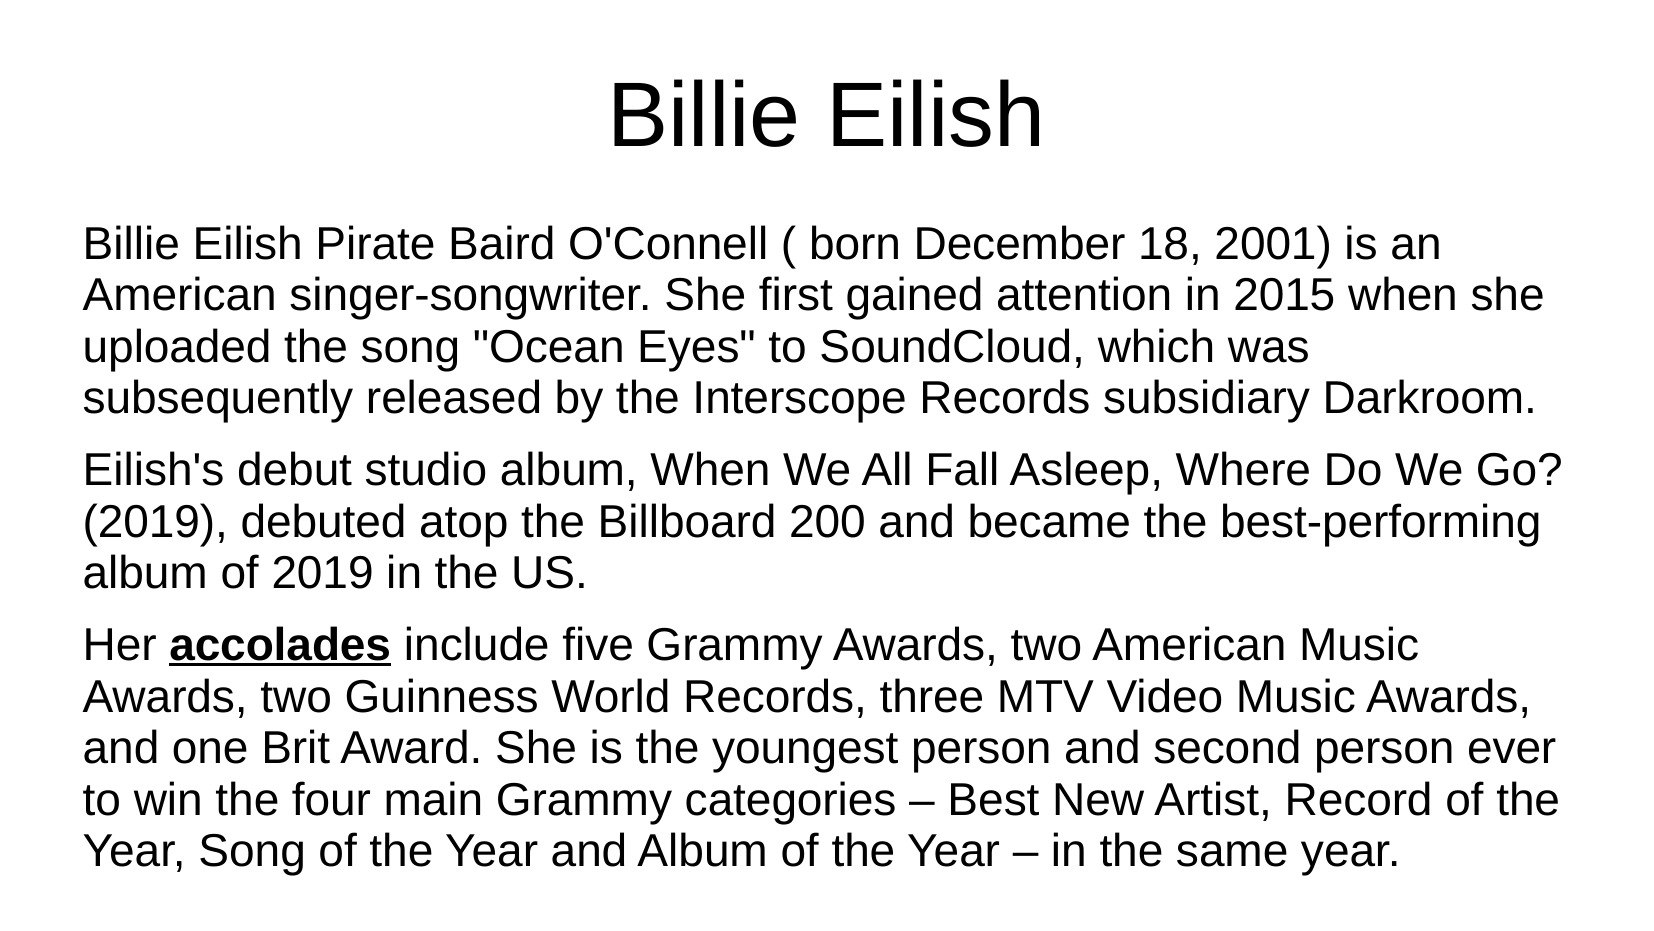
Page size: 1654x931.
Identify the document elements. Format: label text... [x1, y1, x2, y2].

title Billie Eilish [82, 37, 1571, 193]
list Billie Eilish Pirate Baird O'Connell ( born December 18, 2001) is an American singer-songwriter. She first gained attention in 2015 when she uploaded the song "Ocean Eyes" to SoundCloud, which was subsequently released by the Interscope Records subsidiary Darkroom. Eilish's debut studio album, When We All Fall Asleep, Where Do We Go? (2019), debuted atop the Billboard 200 and became the best-performing album of 2019 in the US. Her accolades include five Grammy Awards, two American Music Awards, two Guinness World Records, three MTV Video Music Awards, and one Brit Award. She is the youngest person and second person ever to win the four main Grammy categories – Best New Artist, Record of the Year, Song of the Year and Album of the Year – in the same year. [82, 217, 1571, 886]
